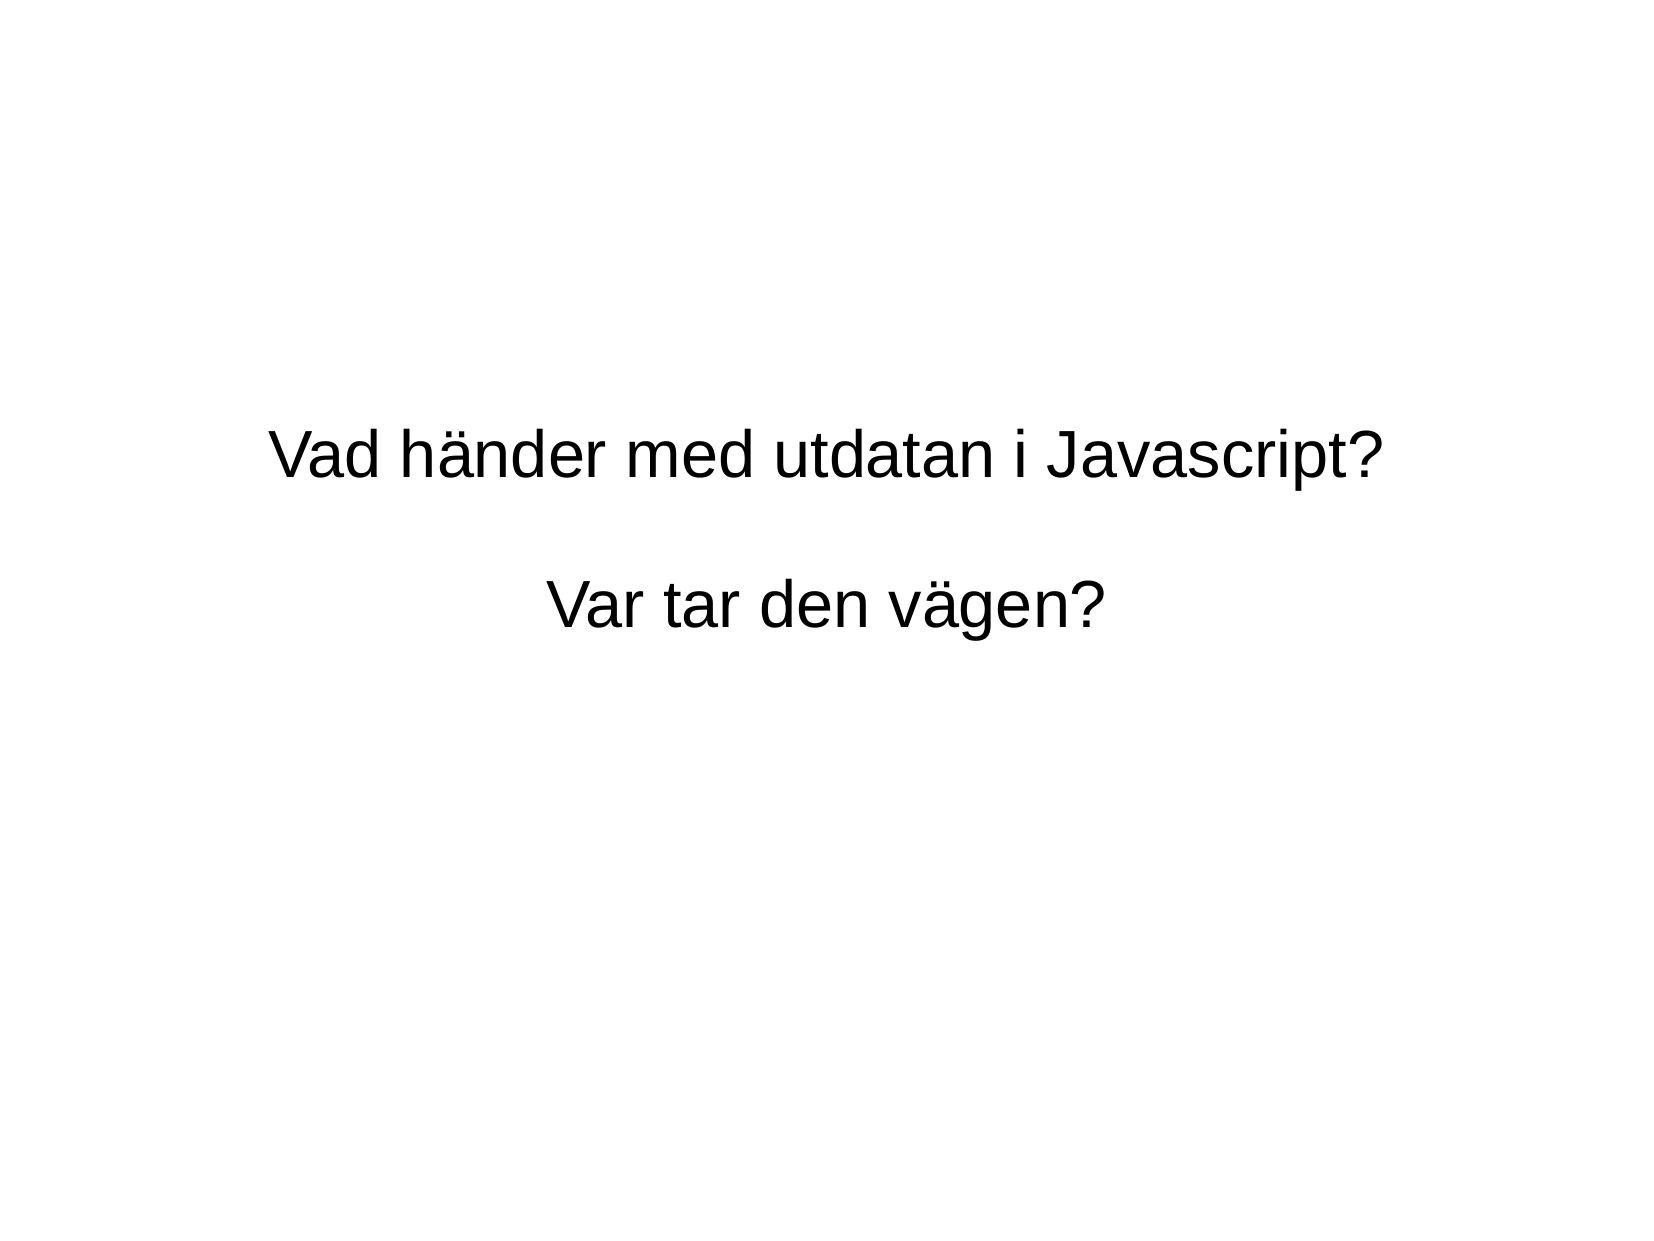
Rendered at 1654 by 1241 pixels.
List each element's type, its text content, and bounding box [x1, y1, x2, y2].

subtitle Vad händer med utdatan i Javascript? Var tar den vägen? [82, 49, 1571, 1010]
